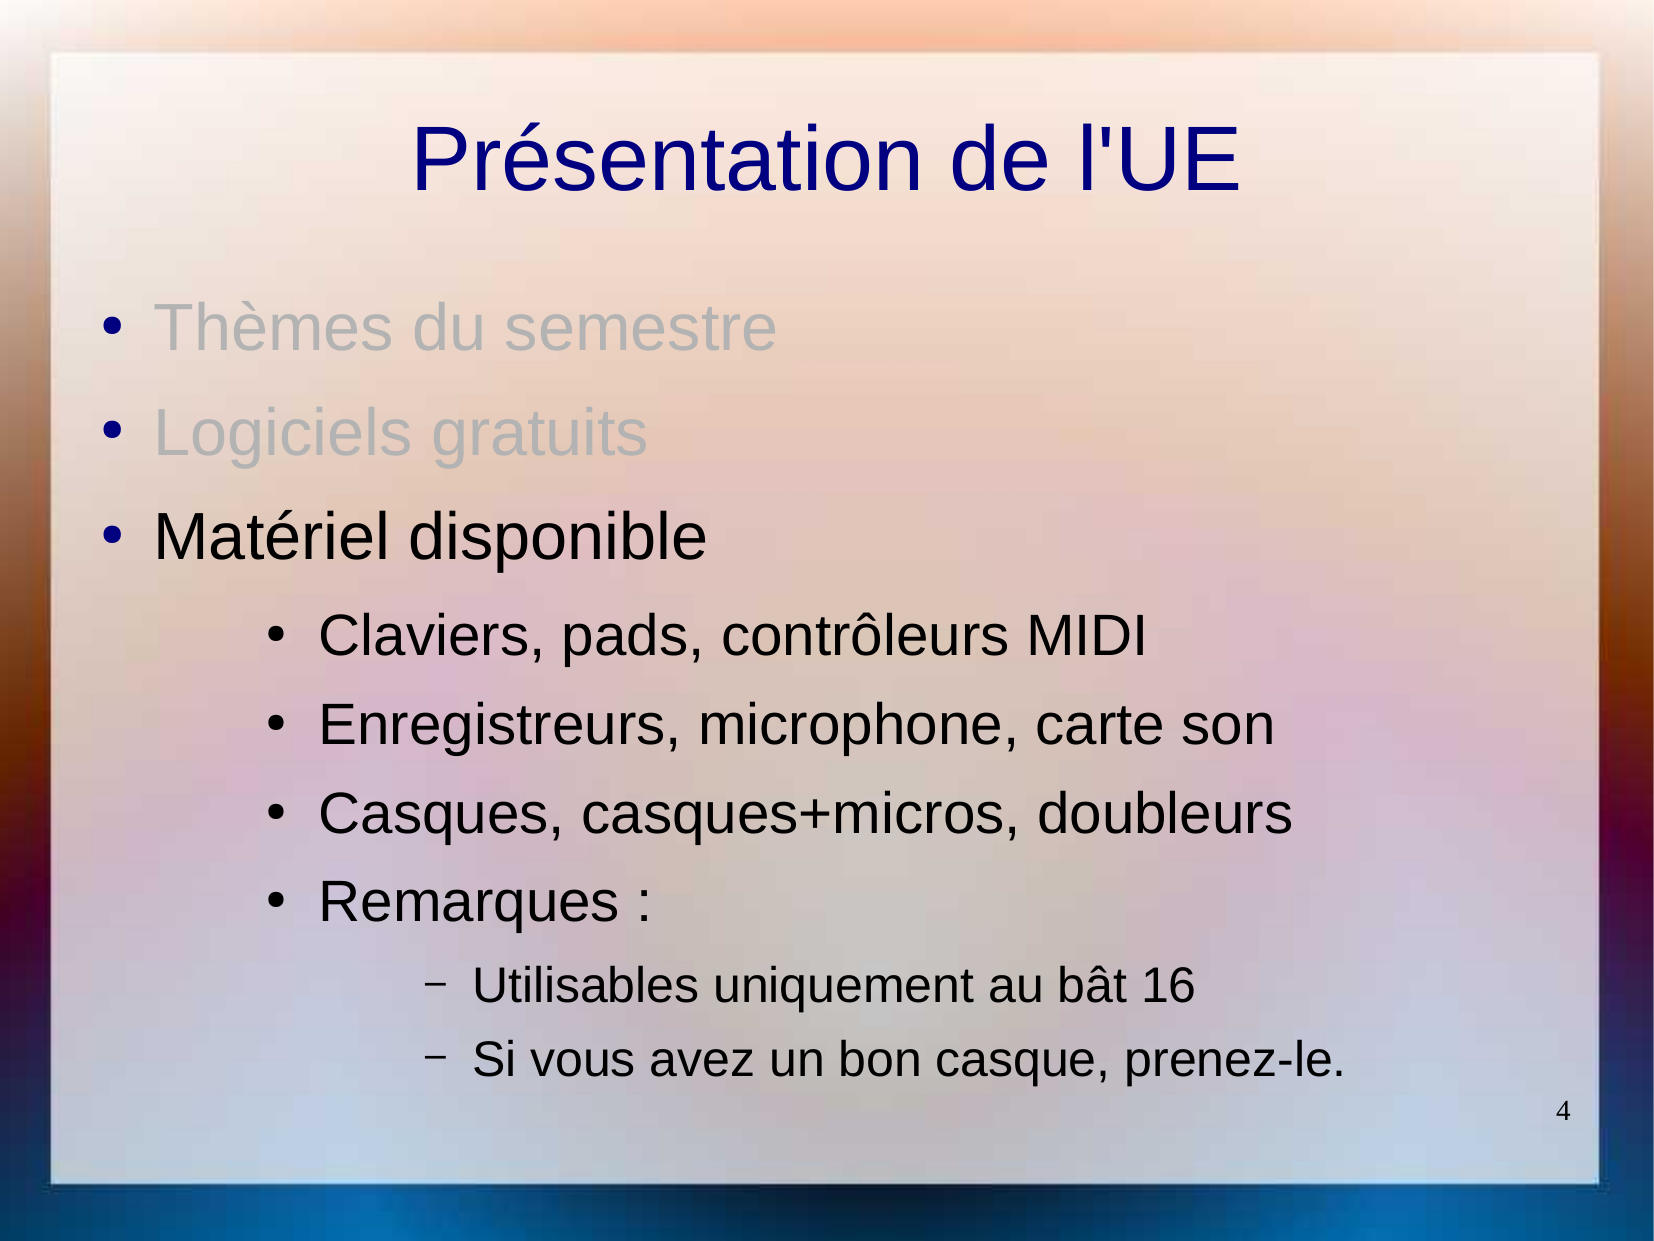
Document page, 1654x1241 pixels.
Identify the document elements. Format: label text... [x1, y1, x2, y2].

title Présentation de l'UE [82, 55, 1571, 263]
list Thèmes du semestre Logiciels gratuits Matériel disponible Claviers, pads, contrôleurs MIDI Enregistreurs, microphone, carte son Casques, casques+micros, doubleurs Remarques : Utilisables uniquement au bât 16 Si vous avez un bon casque, prenez-le. [82, 290, 1571, 1109]
picture [0, 0, 1654, 1241]
